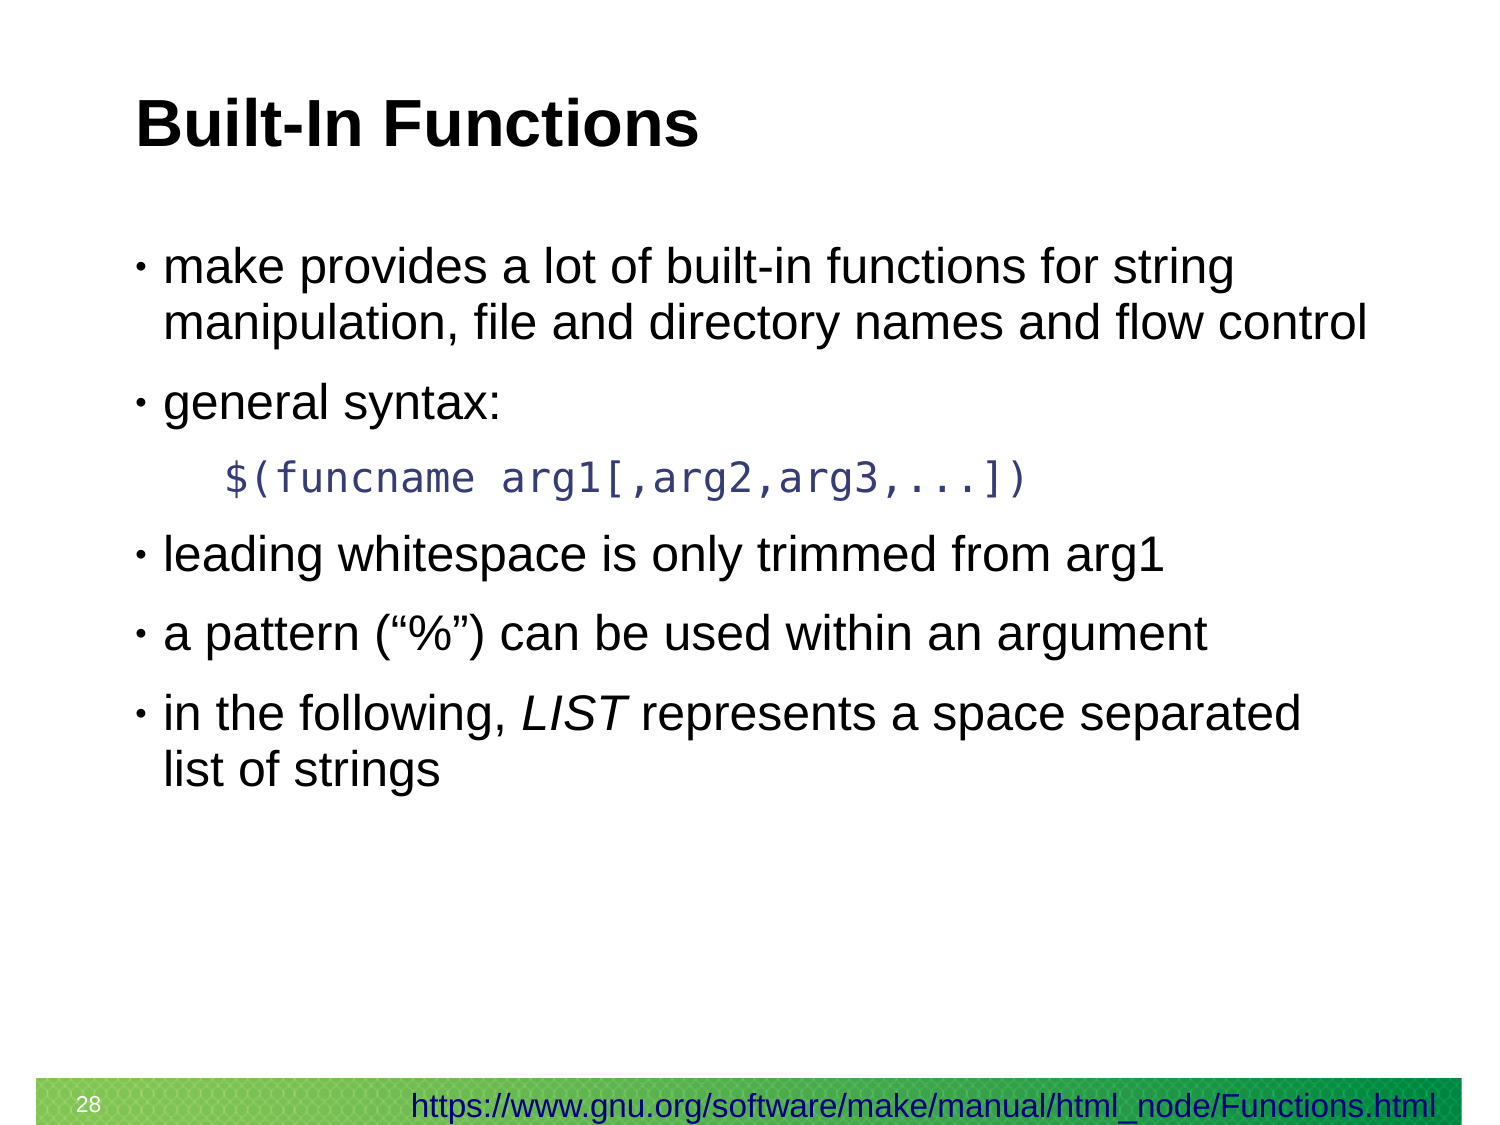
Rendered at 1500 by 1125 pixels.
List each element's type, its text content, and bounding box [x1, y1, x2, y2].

title Built-In Functions [135, 41, 1372, 204]
list make provides a lot of built-in functions for string manipulation, file and directory names and flow control general syntax: $(funcname arg1[,arg2,arg3,...]) leading whitespace is only trimmed from arg1 a pattern (“%”) can be used within an argument in the following, LIST represents a space separated list of strings [135, 238, 1372, 982]
picture [36, 1078, 1462, 1125]
text_box https://www.gnu.org/software/make/manual/html_node/Functions.html [396, 1080, 1456, 1125]
